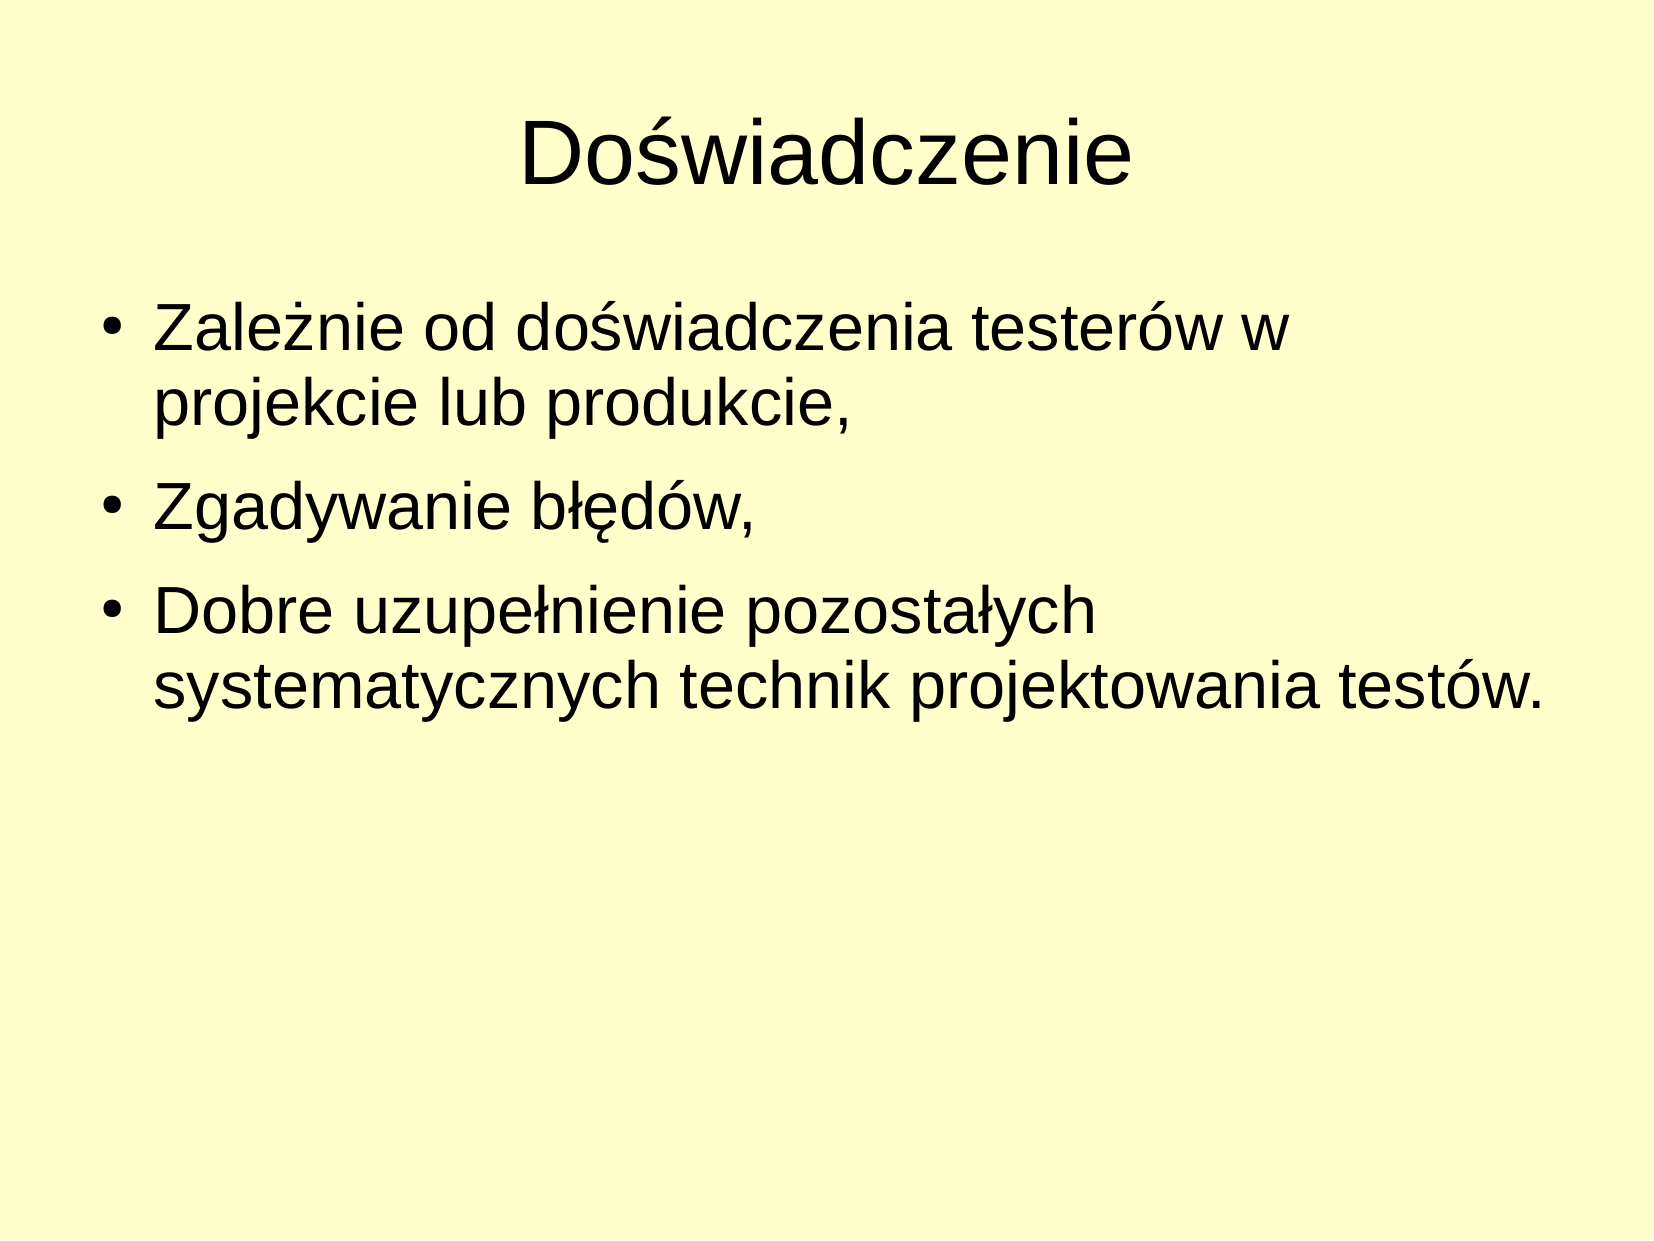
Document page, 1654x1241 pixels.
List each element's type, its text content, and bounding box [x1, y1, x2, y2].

title Doświadczenie [82, 49, 1571, 257]
list Zależnie od doświadczenia testerów w projekcie lub produkcie, Zgadywanie błędów, Dobre uzupełnienie pozostałych systematycznych technik projektowania testów. [82, 290, 1571, 1109]
